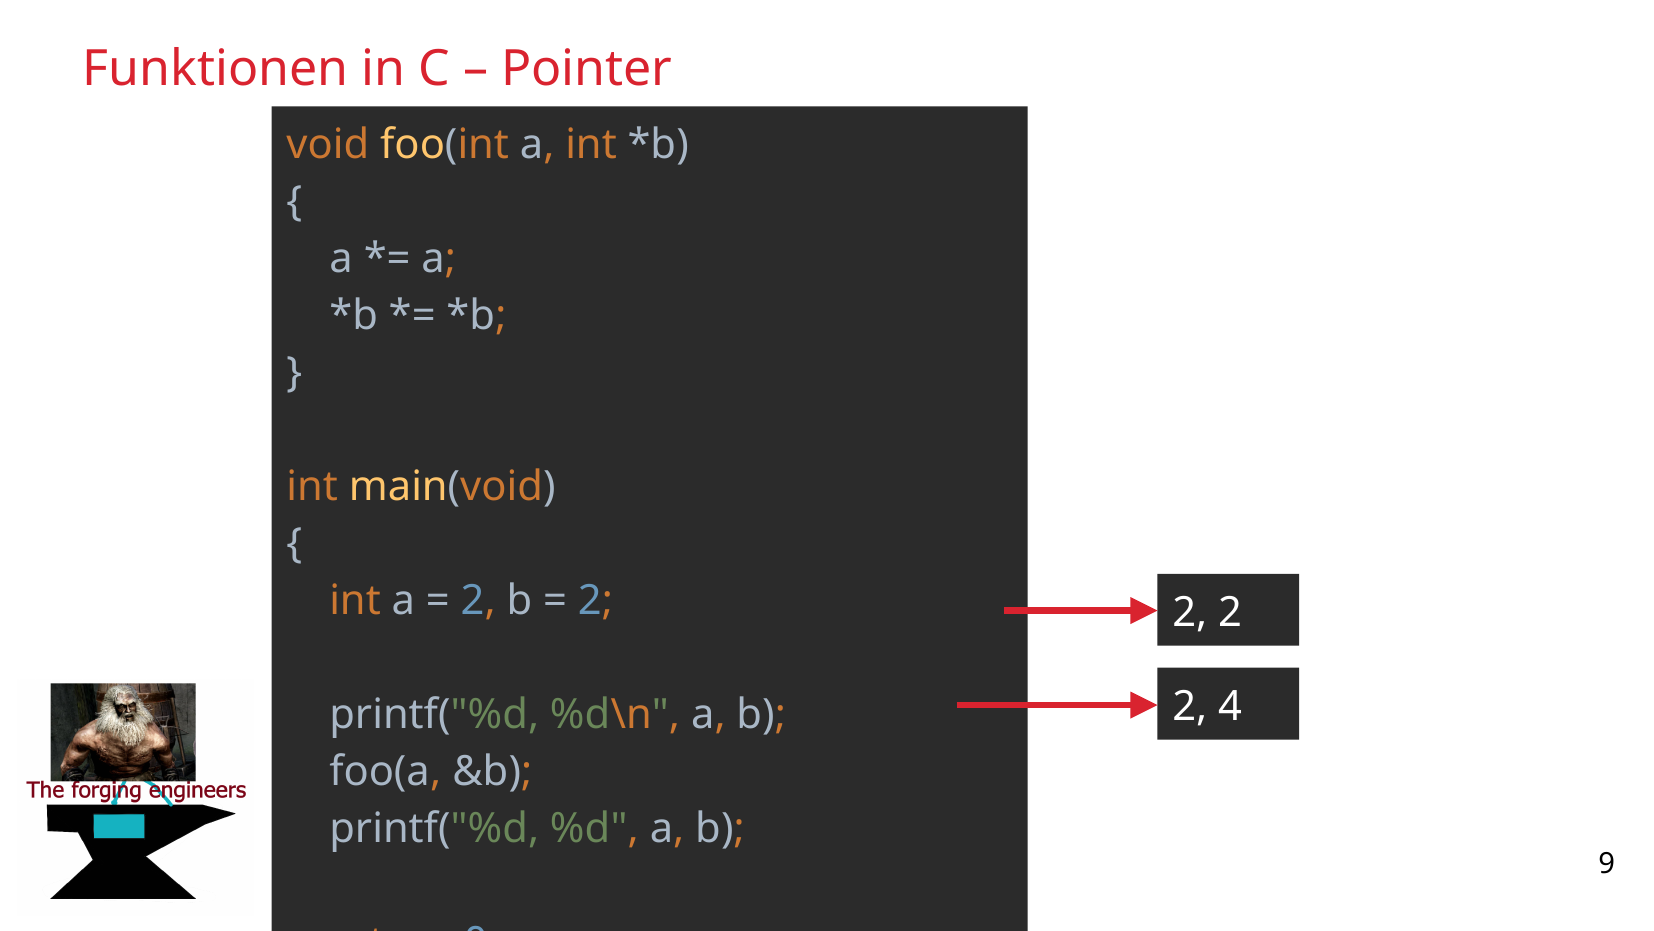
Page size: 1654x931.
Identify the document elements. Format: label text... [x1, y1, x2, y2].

text_box 2, 4 [1157, 672, 1300, 735]
text_box 2, 2 [1157, 578, 1300, 641]
picture [17, 679, 254, 916]
text_box void foo(int a, int *b) { a *= a; *b *= *b; } int main(void) { int a = 2, b = 2; printf("%d, %d\n", a, b); foo(a, &b); printf("%d, %d", a, b); return 0; } [271, 106, 1028, 878]
title Funktionen in C – Pointer [82, 37, 1571, 95]
